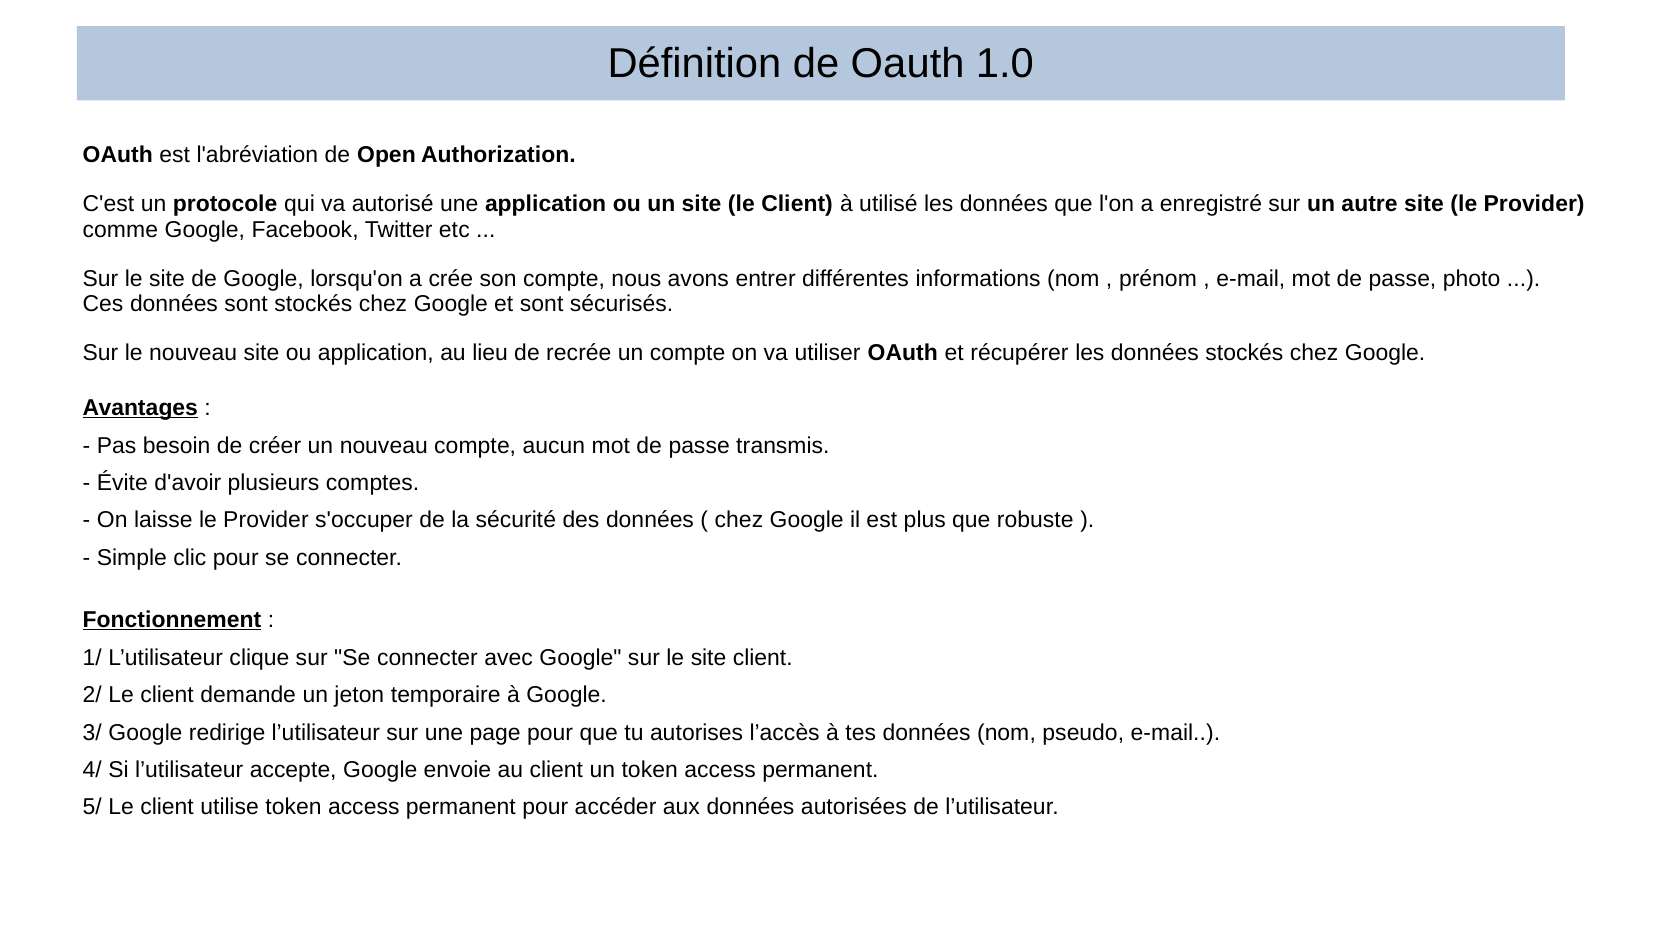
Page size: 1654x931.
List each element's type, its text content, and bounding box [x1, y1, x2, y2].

title Définition de Oauth 1.0 [76, 26, 1565, 101]
list OAuth est l'abréviation de Open Authorization. C'est un protocole qui va autorisé une application ou un site (le Client) à utilisé les données que l'on a enregistré sur un autre site (le Provider) comme Google, Facebook, Twitter etc ... Sur le site de Google, lorsqu'on a crée son compte, nous avons entrer différentes informations (nom , prénom , e-mail, mot de passe, photo ...). Ces données sont stockés chez Google et sont sécurisés. Sur le nouveau site ou application, au lieu de recrée un compte on va utiliser OAuth et récupérer les données stockés chez Google. Avantages : - Pas besoin de créer un nouveau compte, aucun mot de passe transmis. - Évite d'avoir plusieurs comptes. - On laisse le Provider s'occuper de la sécurité des données ( chez Google il est plus que robuste ). - Simple clic pour se connecter. Fonctionnement : 1/ L’utilisateur clique sur "Se connecter avec Google" sur le site client. 2/ Le client demande un jeton temporaire à Google. 3/ Google redirige l’utilisateur sur une page pour que tu autorises l’accès à tes données (nom, pseudo, e-mail..). 4/ Si l’utilisateur accepte, Google envoie au client un token access permanent. 5/ Le client utilise token access permanent pour accéder aux données autorisées de l’utilisateur. [11, 141, 1589, 857]
